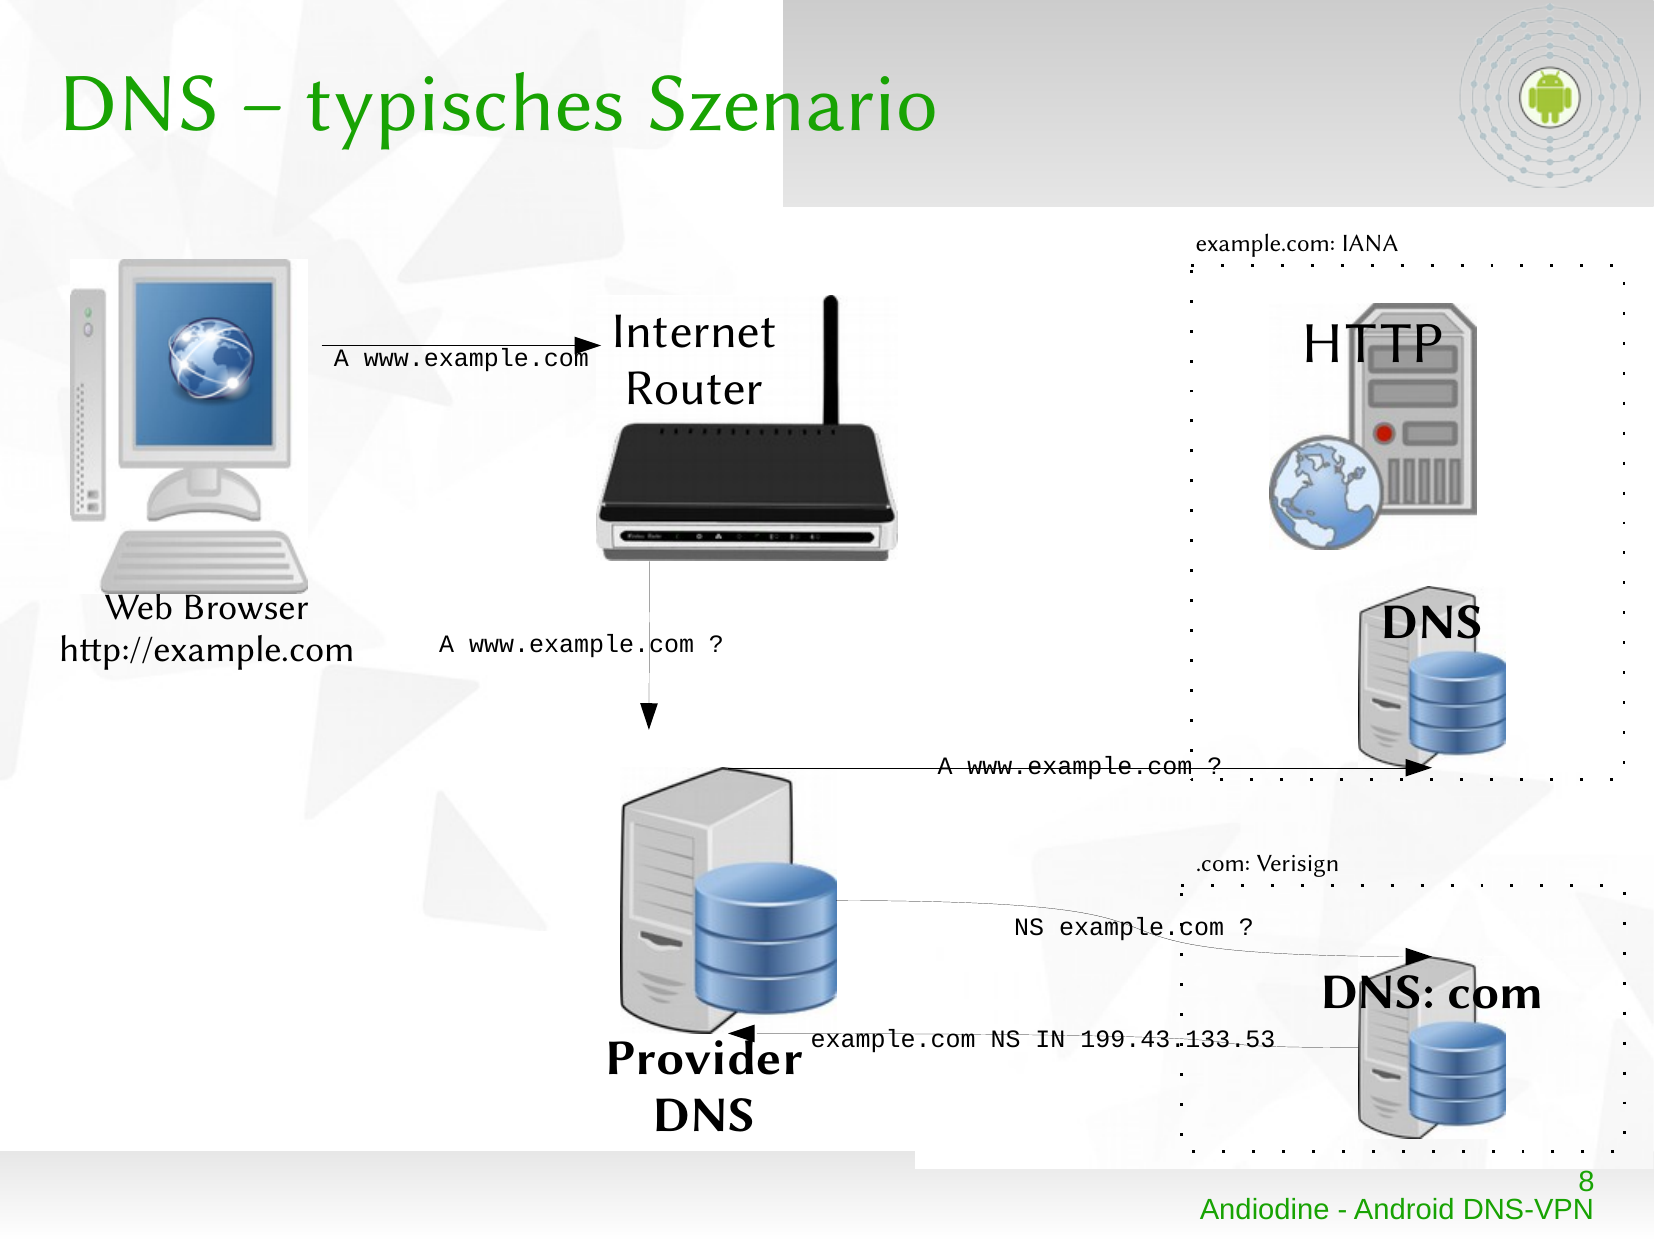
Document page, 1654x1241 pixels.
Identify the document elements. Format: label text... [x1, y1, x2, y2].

picture [915, 303, 1654, 1169]
text_box .com: Verisign [1181, 842, 1565, 886]
picture [949, 1035, 956, 1046]
text_box example.com: IANA [1181, 222, 1565, 266]
picture [1166, 762, 1173, 768]
picture [1458, 3, 1641, 188]
picture [0, 0, 898, 1033]
text_box Provider DNS [590, 1022, 818, 1152]
picture [942, 759, 947, 768]
text_box Web Browser http://example.com [0, 578, 414, 680]
title DNS – typisches Szenario [59, 29, 1595, 178]
